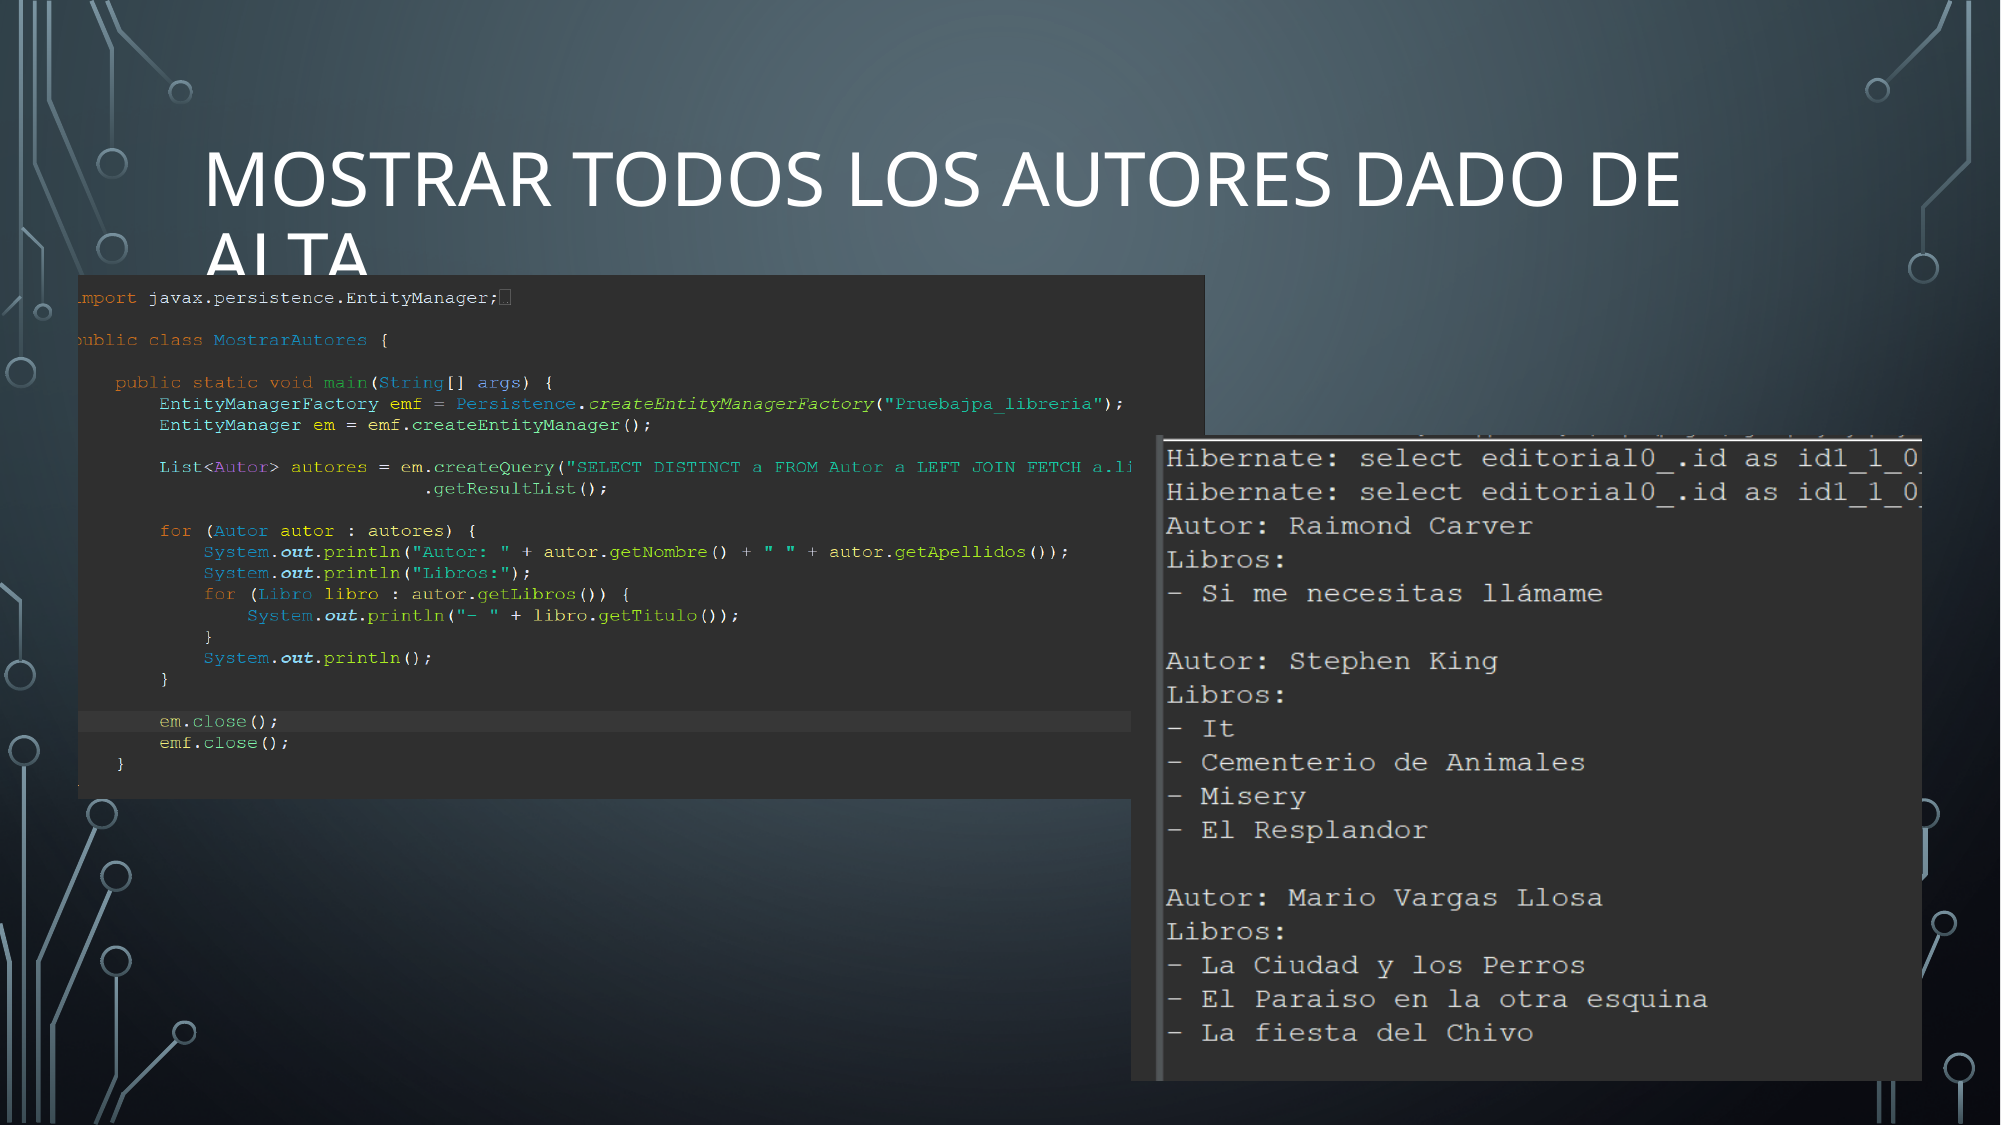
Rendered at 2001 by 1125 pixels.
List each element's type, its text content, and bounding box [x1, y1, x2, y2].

title Mostrar todos los autores dado de alta [187, 101, 1813, 344]
picture [78, 275, 1922, 1081]
